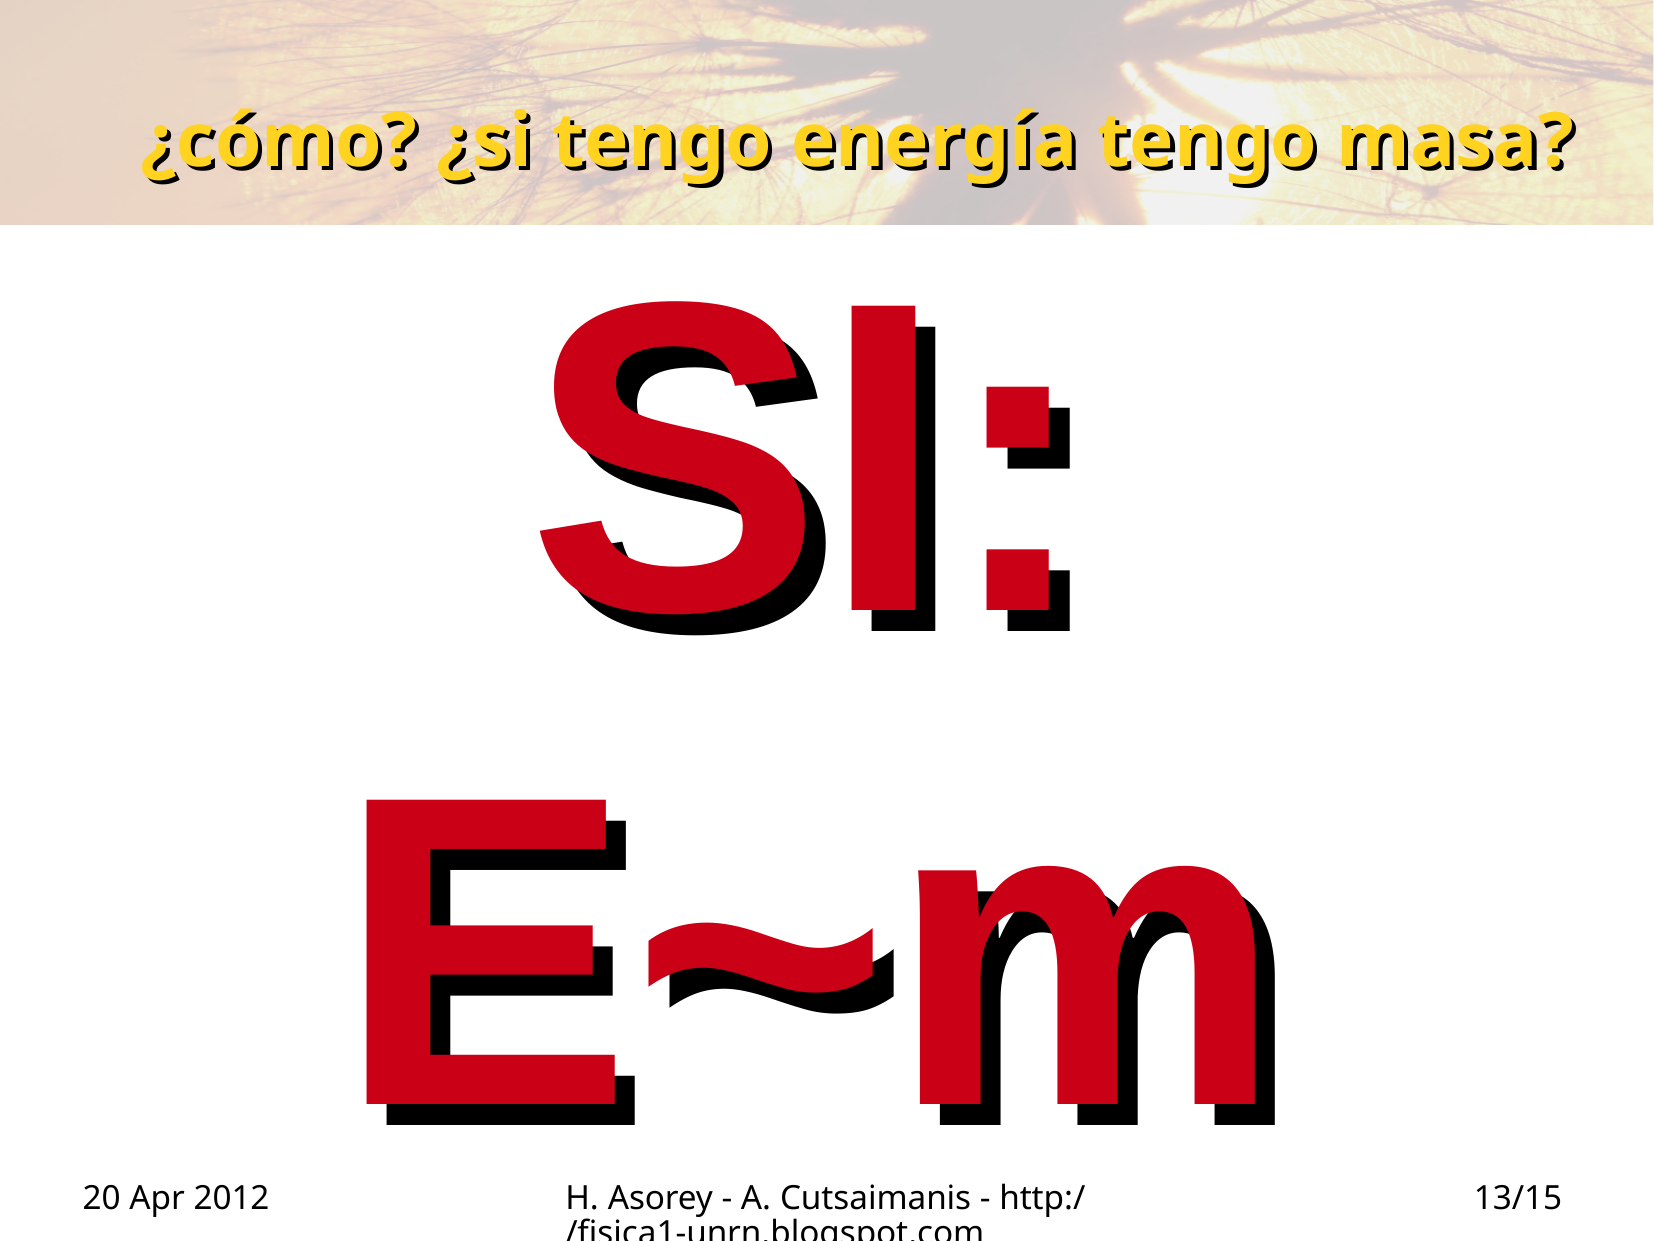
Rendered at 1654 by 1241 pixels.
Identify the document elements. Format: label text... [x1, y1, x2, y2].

subtitle SI: E~m [105, 210, 1358, 1199]
title ¿cómo? ¿si tengo energía tengo masa? [86, 49, 1576, 226]
picture [0, 0, 1654, 225]
